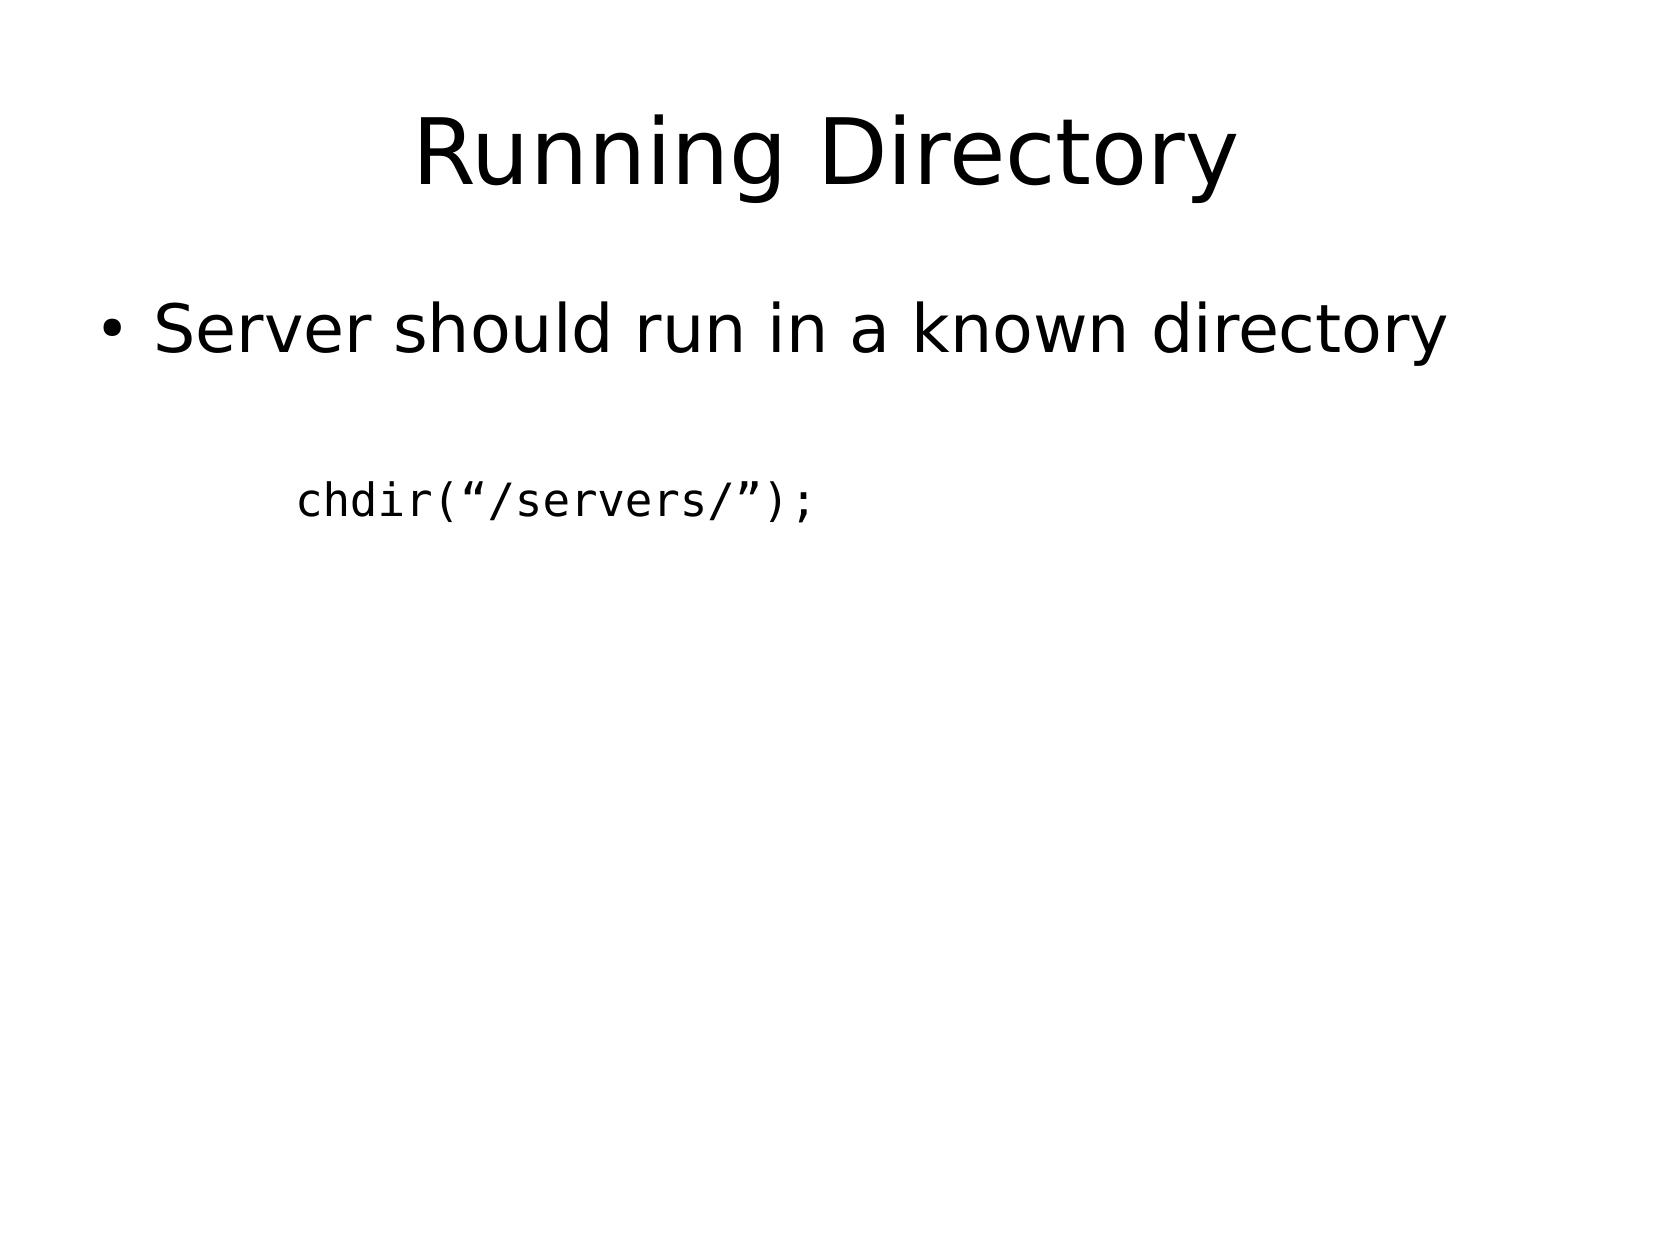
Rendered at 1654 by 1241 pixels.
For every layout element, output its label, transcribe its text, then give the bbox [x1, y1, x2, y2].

list Server should run in a known directory chdir(“/servers/”); [82, 290, 1571, 1109]
title Running Directory [82, 56, 1571, 250]
